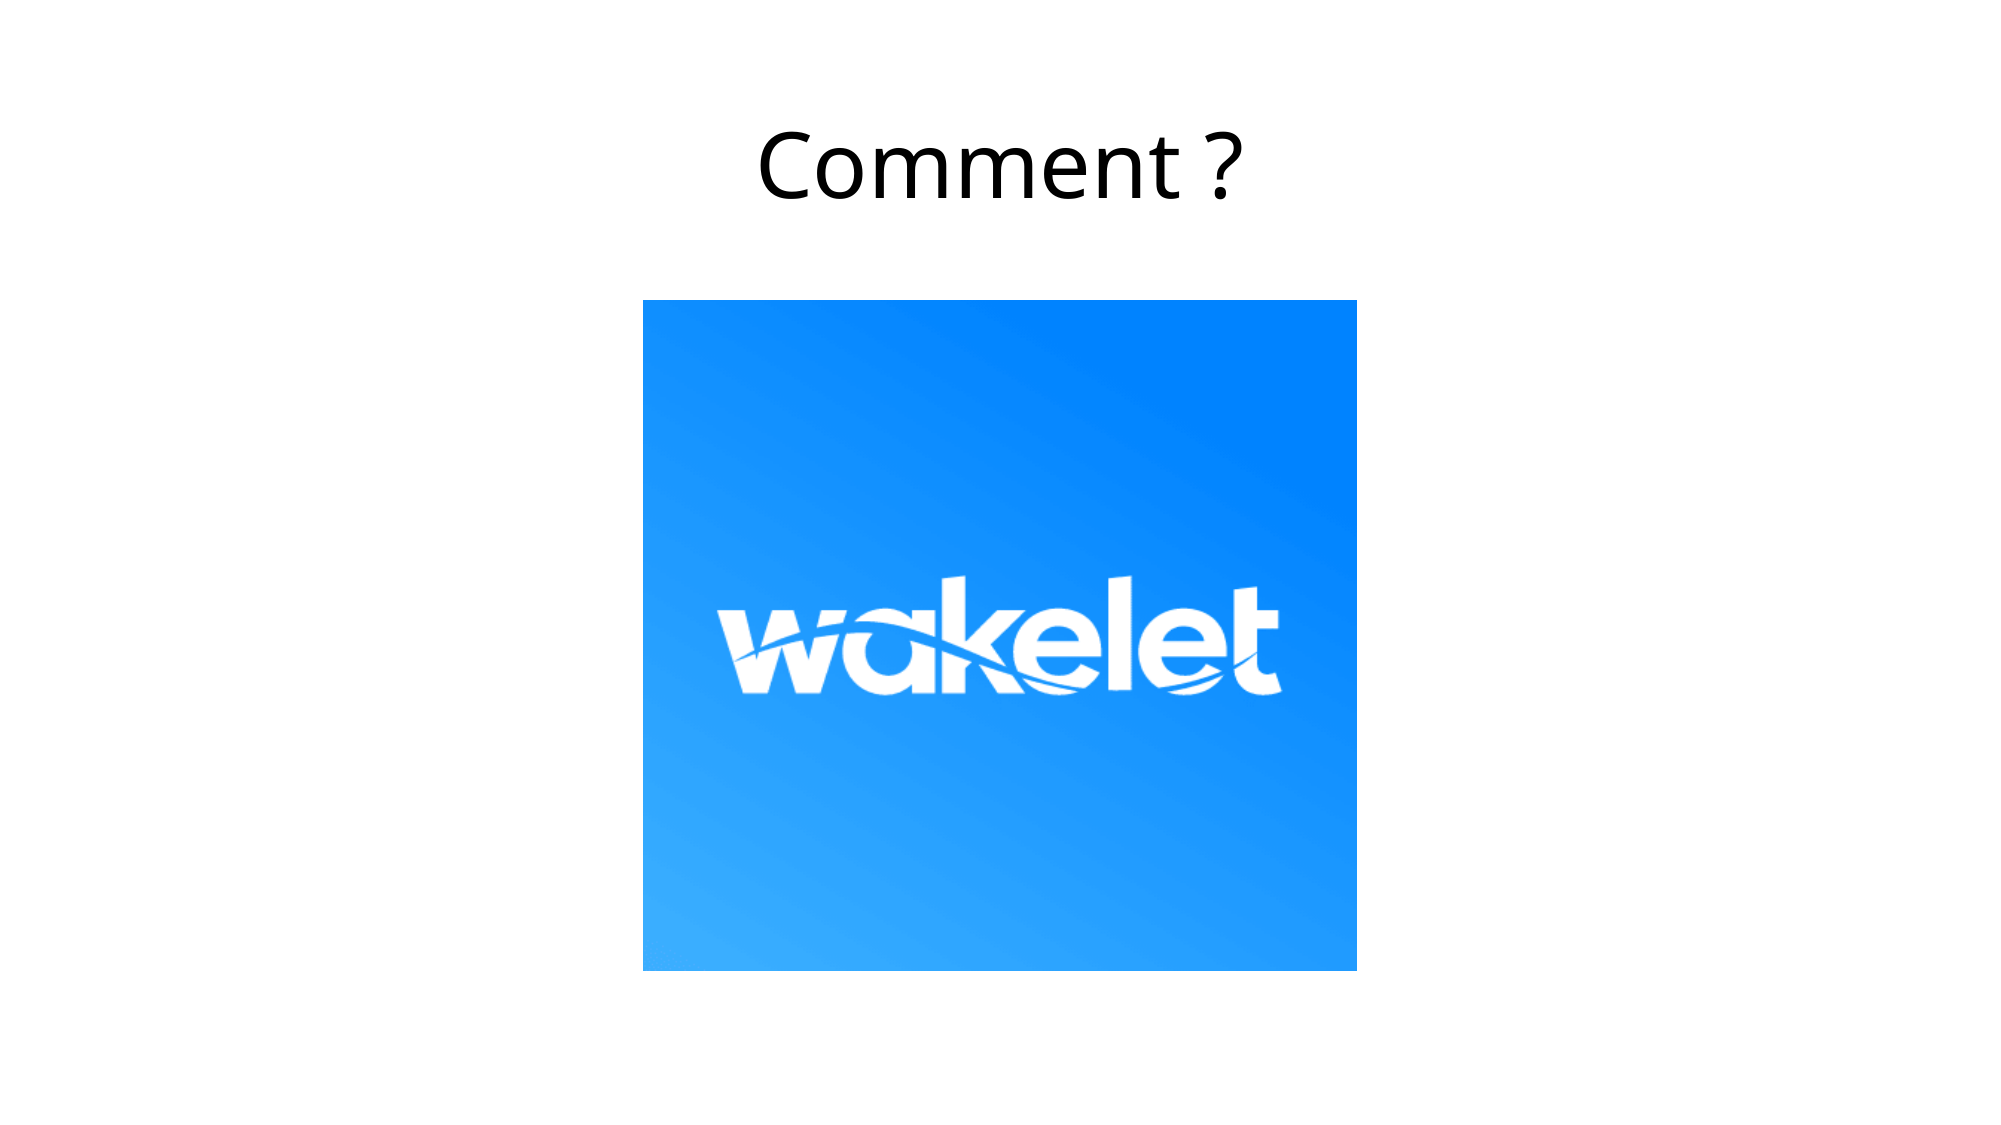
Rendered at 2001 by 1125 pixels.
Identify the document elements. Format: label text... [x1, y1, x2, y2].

title Comment ? [137, 59, 1863, 278]
picture [643, 300, 1357, 971]
